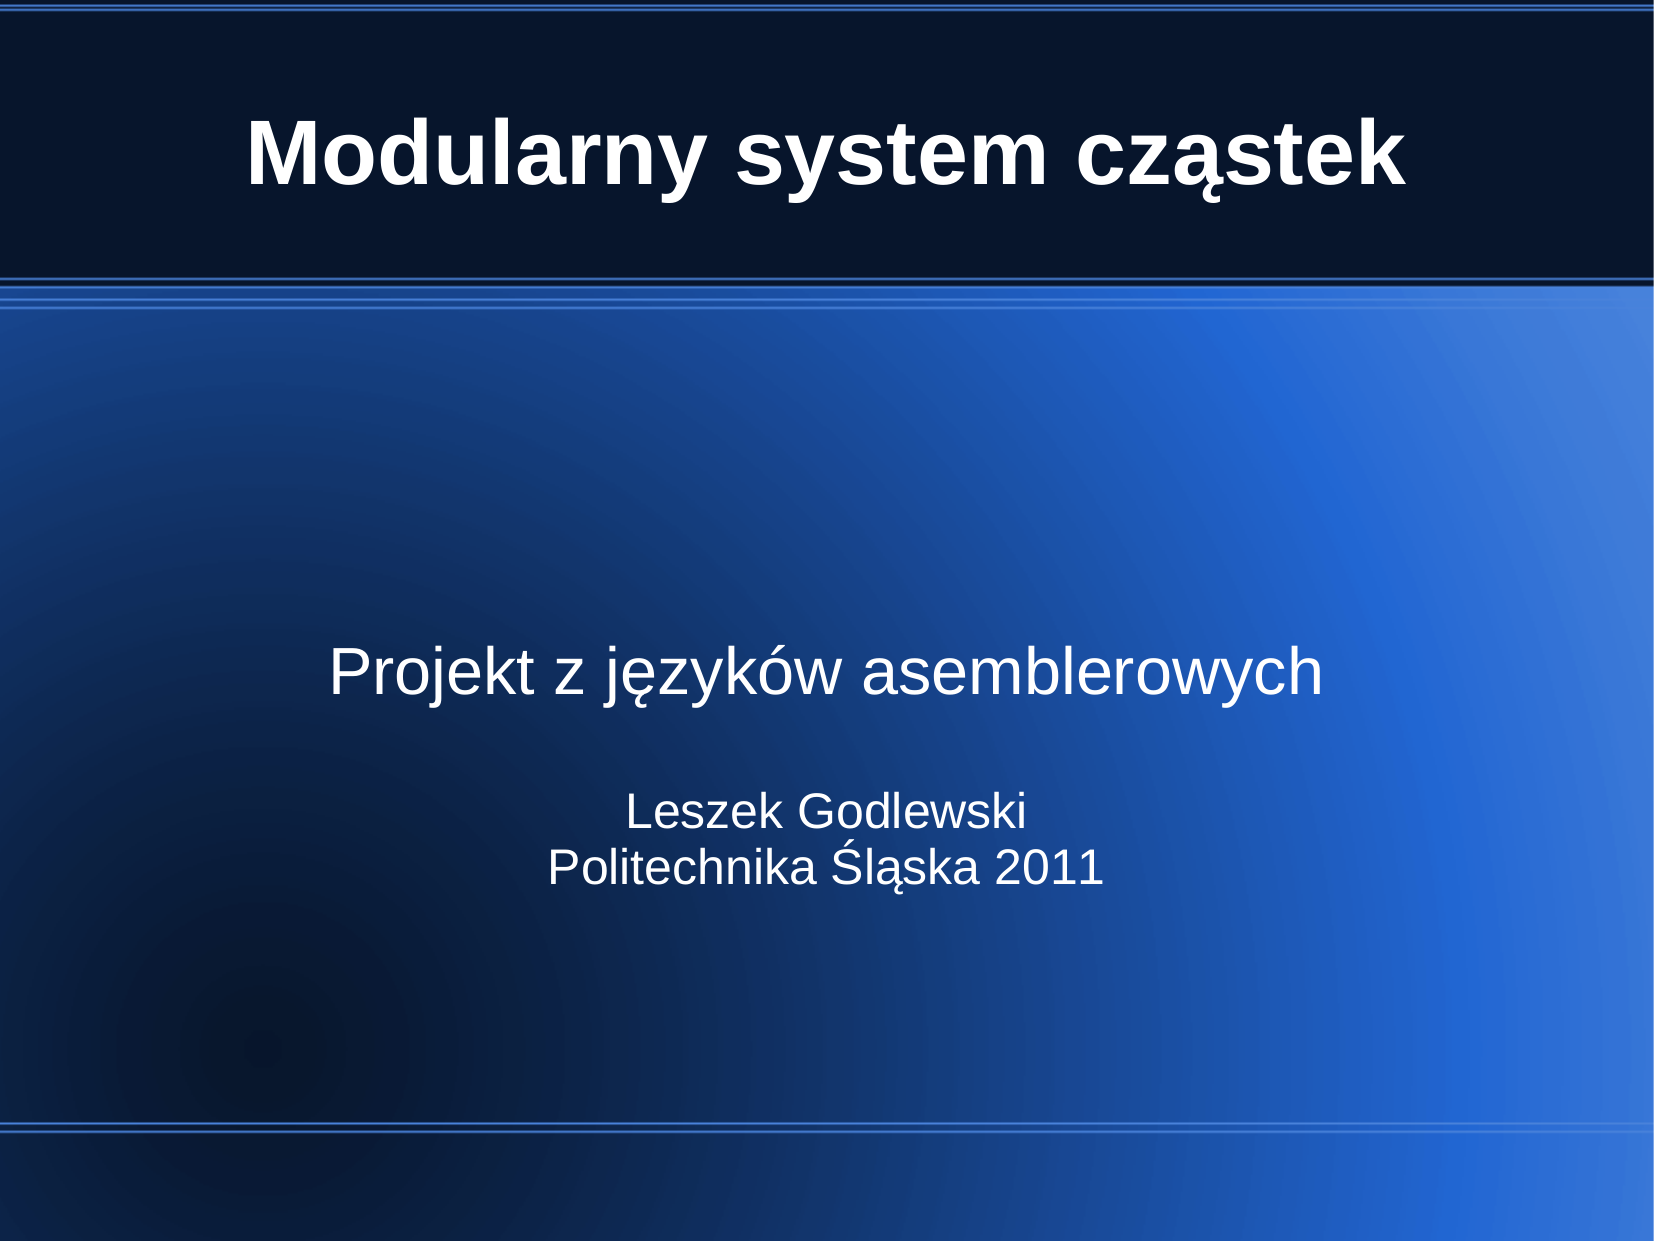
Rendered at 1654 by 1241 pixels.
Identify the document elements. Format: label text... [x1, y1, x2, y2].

title Modularny system cząstek [82, 49, 1571, 257]
subtitle Projekt z języków asemblerowych Leszek Godlewski Politechnika Śląska 2011 [82, 355, 1571, 1174]
picture [0, 0, 1654, 1241]
